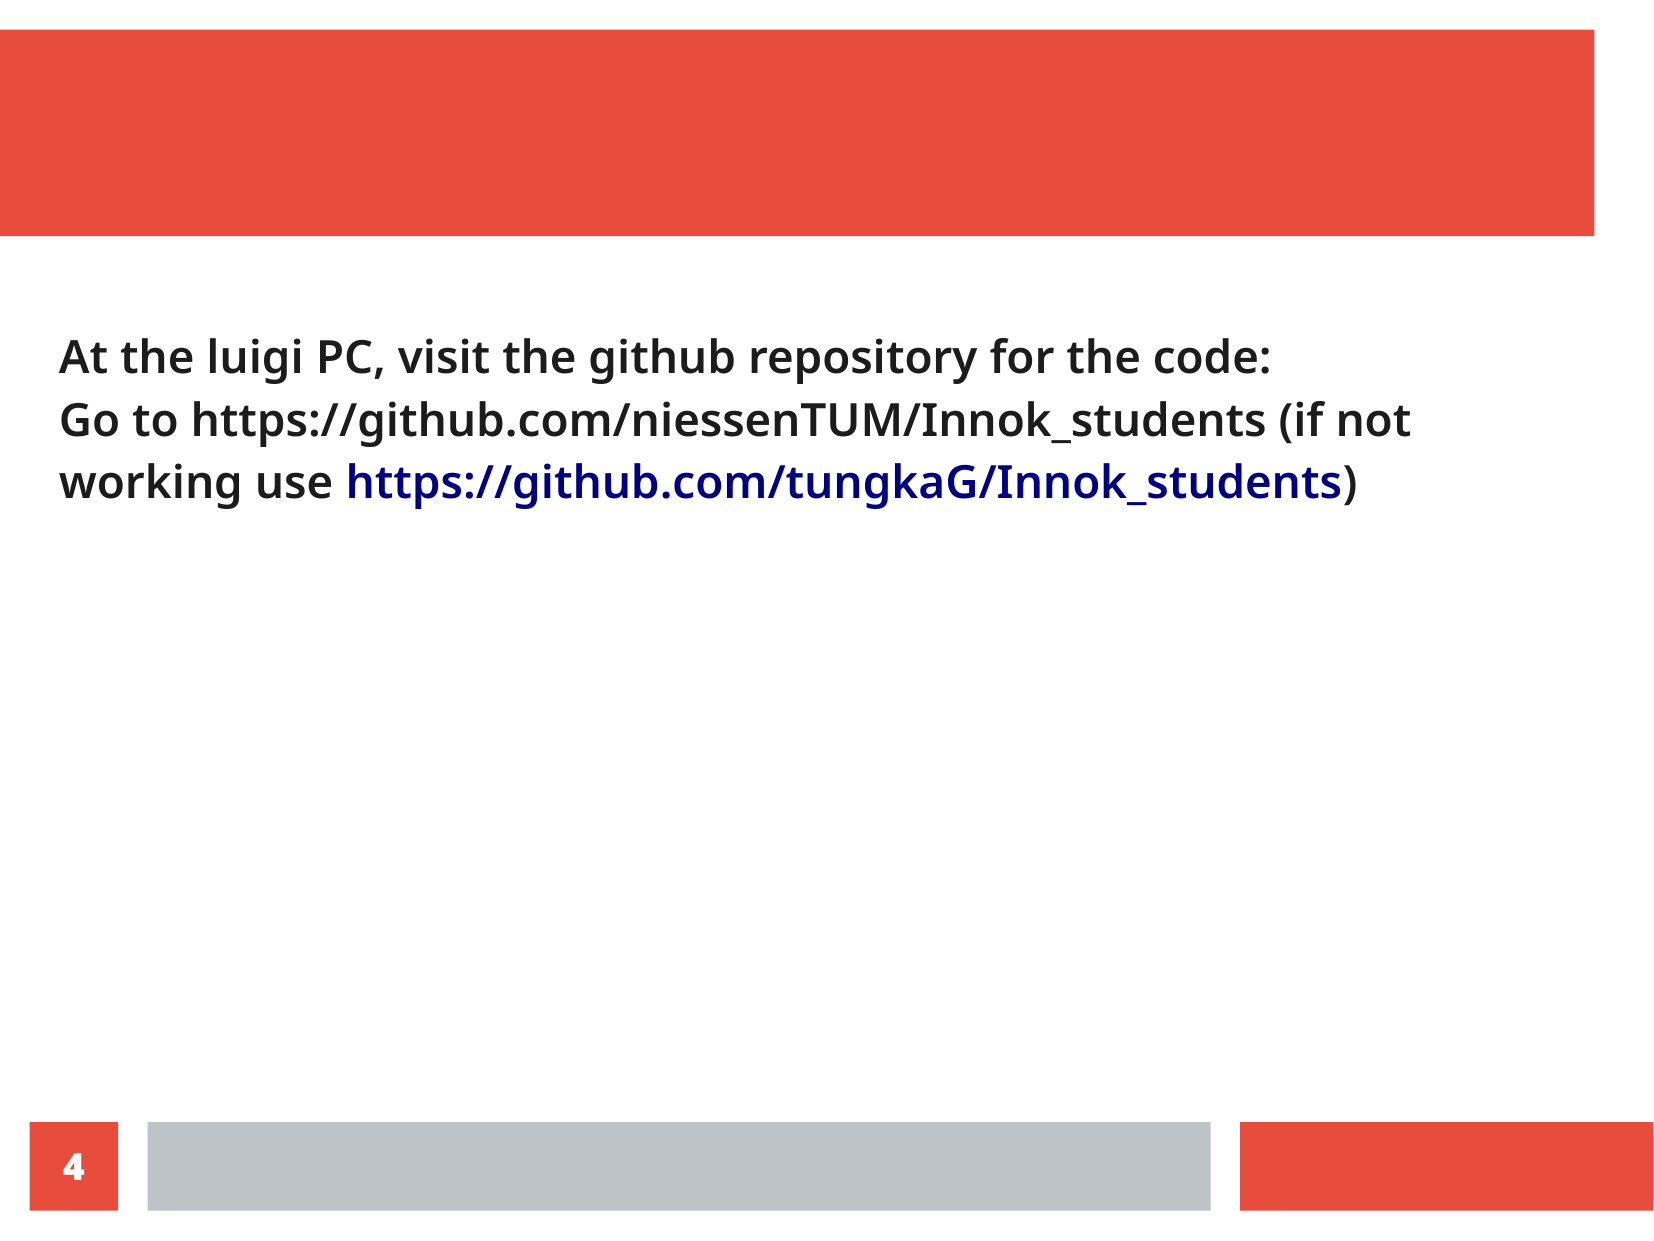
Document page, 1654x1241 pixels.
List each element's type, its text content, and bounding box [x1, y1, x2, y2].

list At the luigi PC, visit the github repository for the code: Go to https://github.com/niessenTUM/Innok_students (if not working use https://github.com/tungkaG/Innok_students) [59, 324, 1565, 1093]
